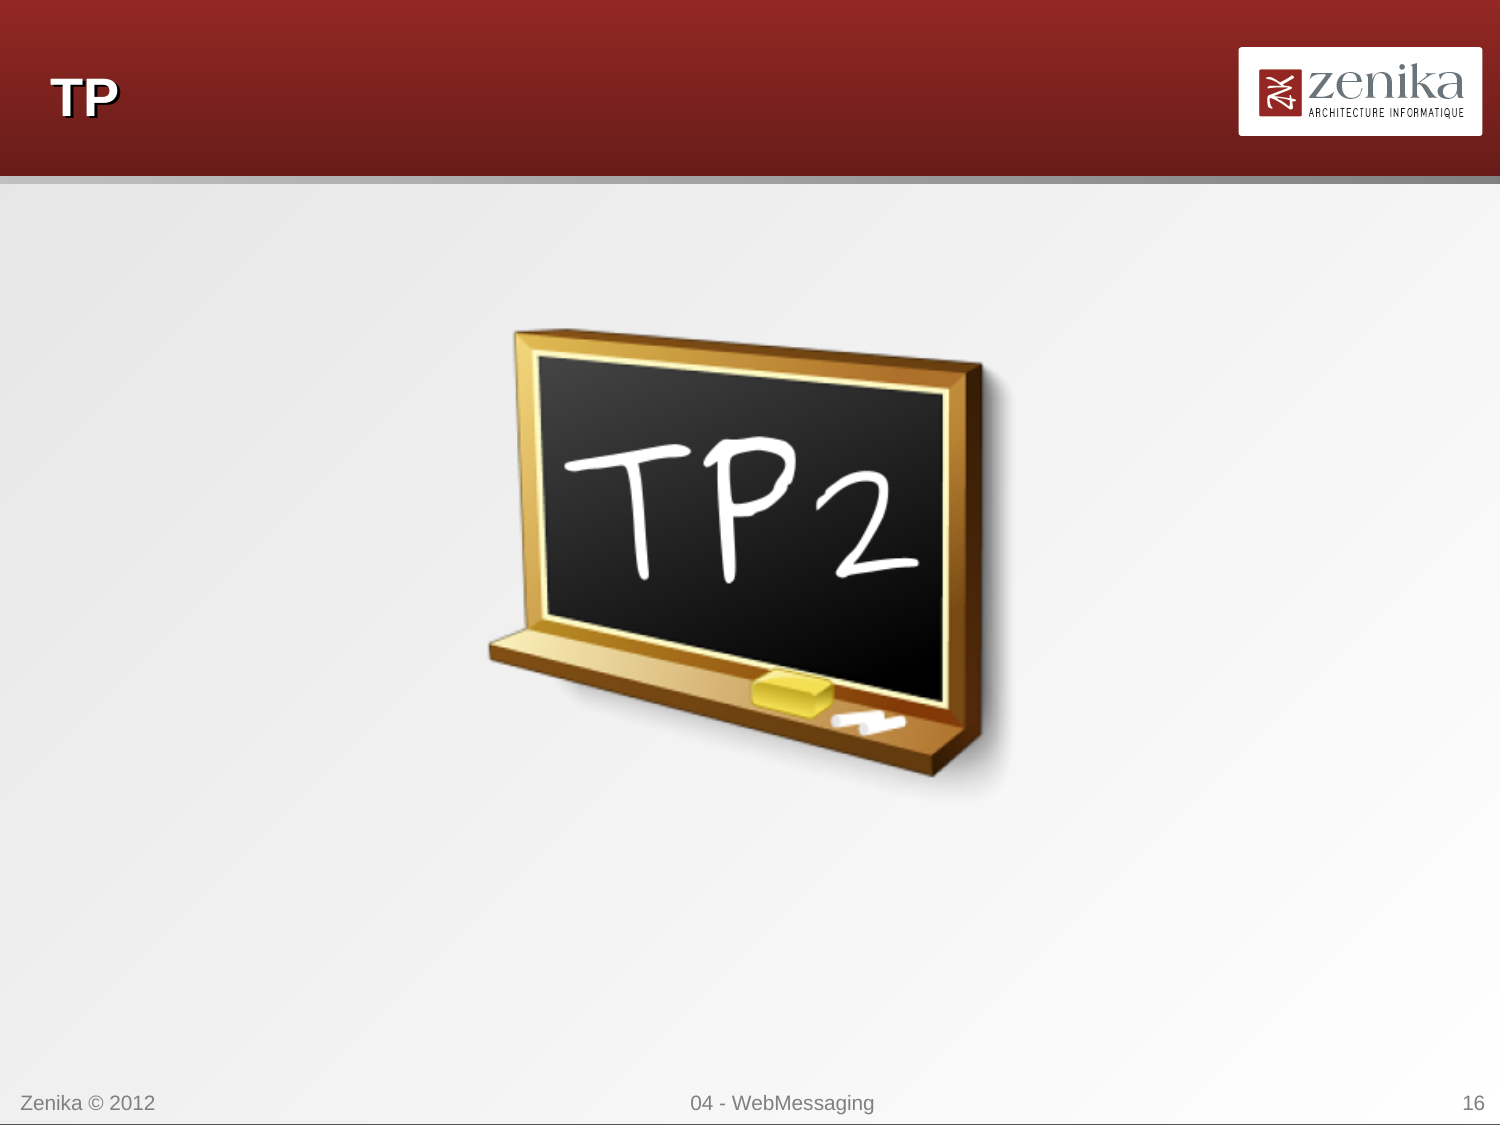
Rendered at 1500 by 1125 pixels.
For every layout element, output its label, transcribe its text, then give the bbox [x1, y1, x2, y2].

picture [485, 296, 1018, 829]
title TP [50, 15, 1206, 180]
picture [1257, 58, 1464, 125]
